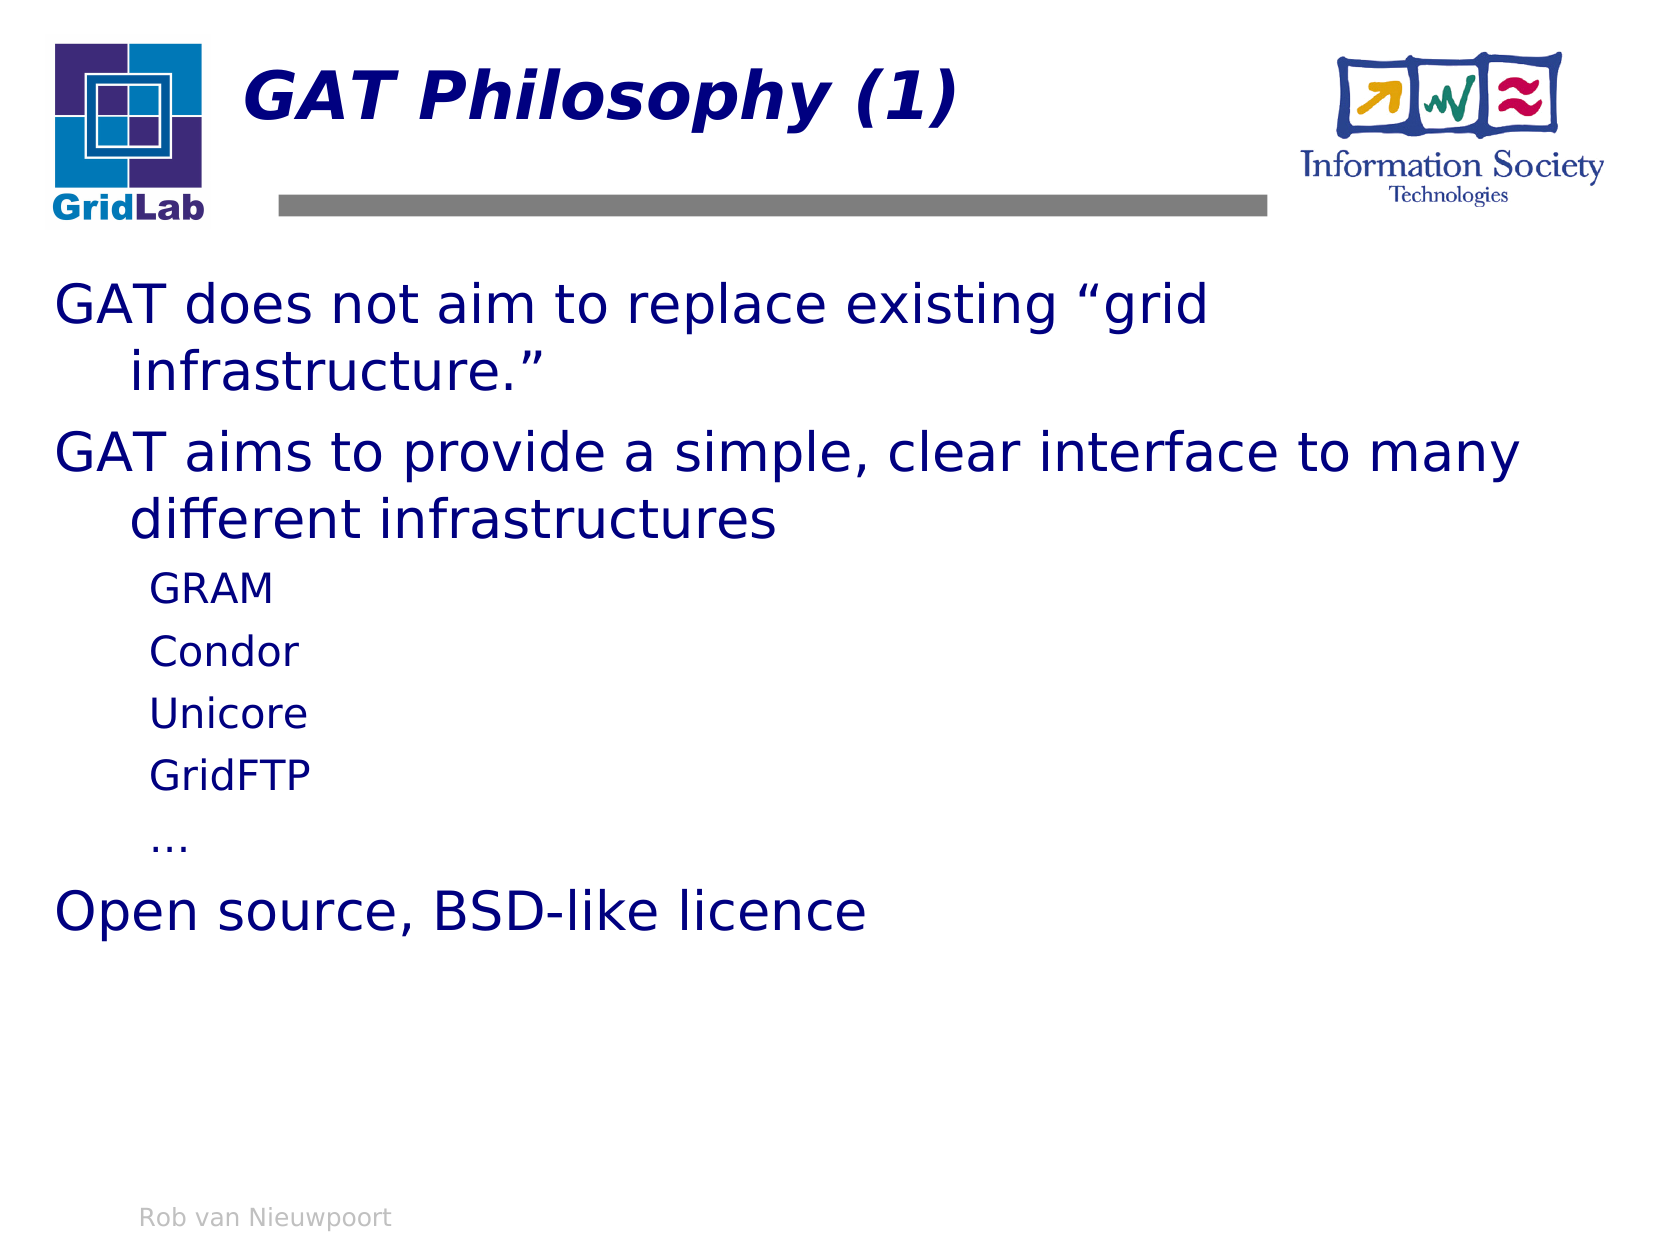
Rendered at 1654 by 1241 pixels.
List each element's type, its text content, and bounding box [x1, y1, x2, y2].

title GAT Philosophy (1) [243, 0, 1280, 187]
picture [45, 34, 211, 230]
list GAT does not aim to replace existing “grid infrastructure.” GAT aims to provide a simple, clear interface to many different infrastructures GRAM Condor Unicore GridFTP … Open source, BSD-like licence [55, 268, 1599, 1002]
picture [1293, 34, 1611, 214]
